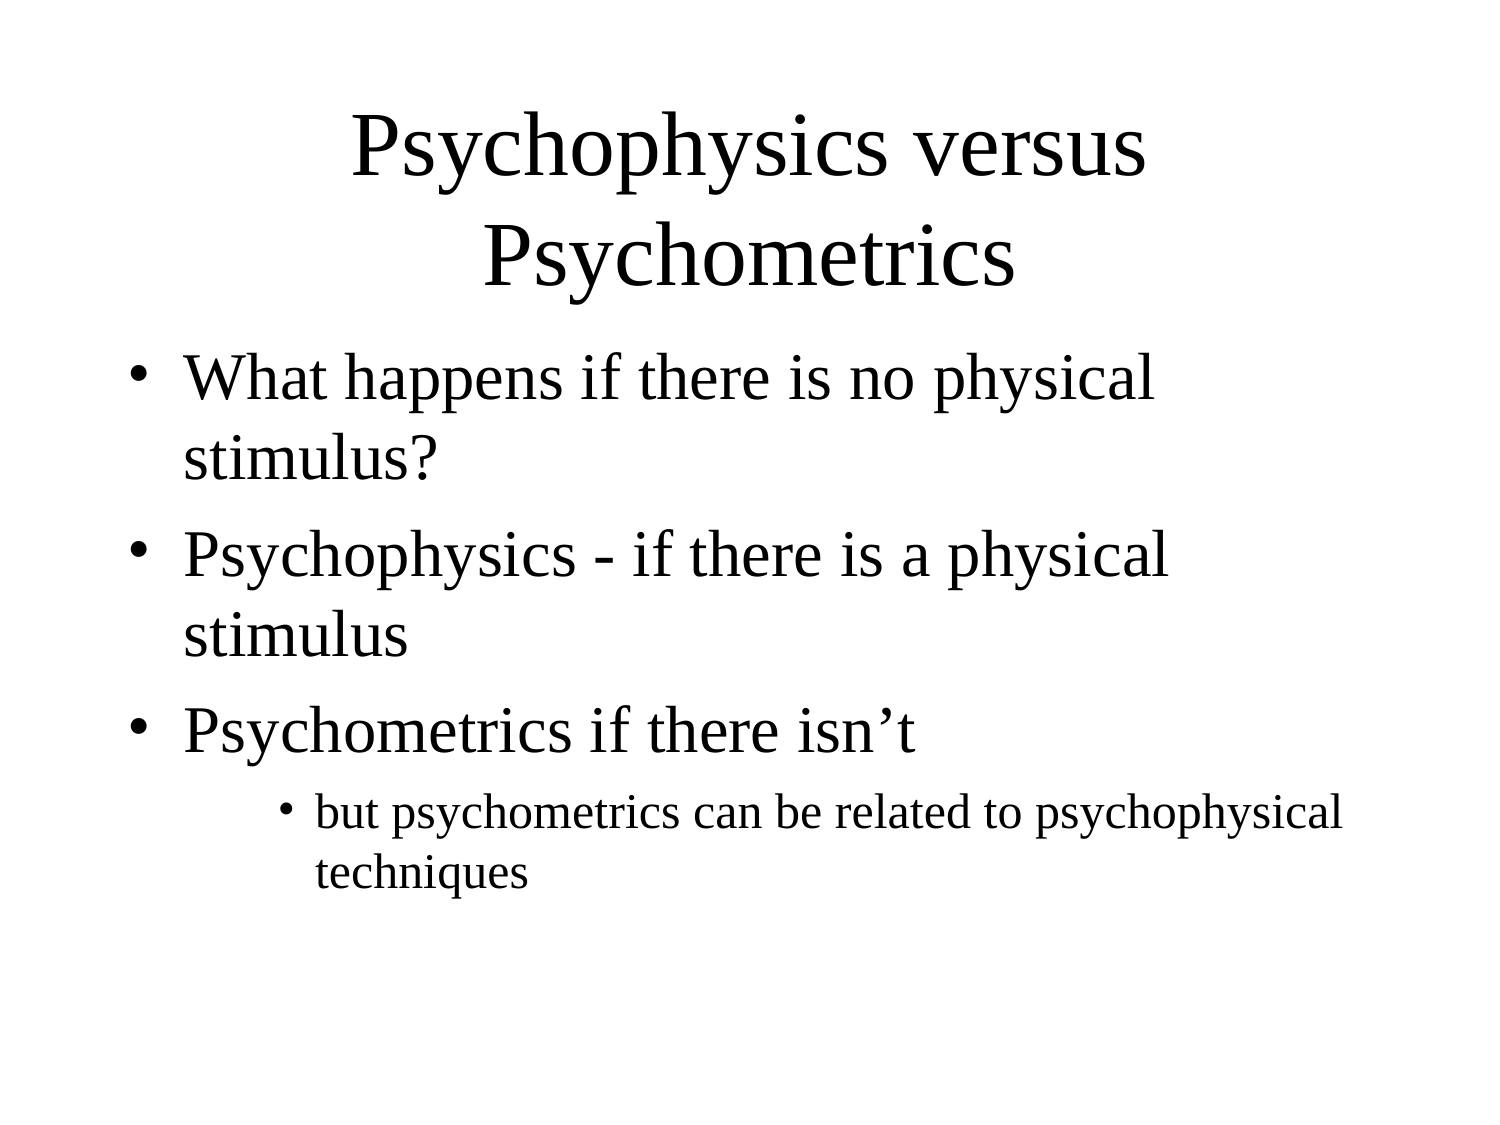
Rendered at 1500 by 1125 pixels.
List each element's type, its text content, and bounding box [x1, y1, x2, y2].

title Psychophysics versus Psychometrics [112, 99, 1388, 288]
list What happens if there is no physical stimulus? Psychophysics - if there is a physical stimulus Psychometrics if there isn’t but psychometrics can be related to psychophysical techniques [112, 324, 1388, 1000]
